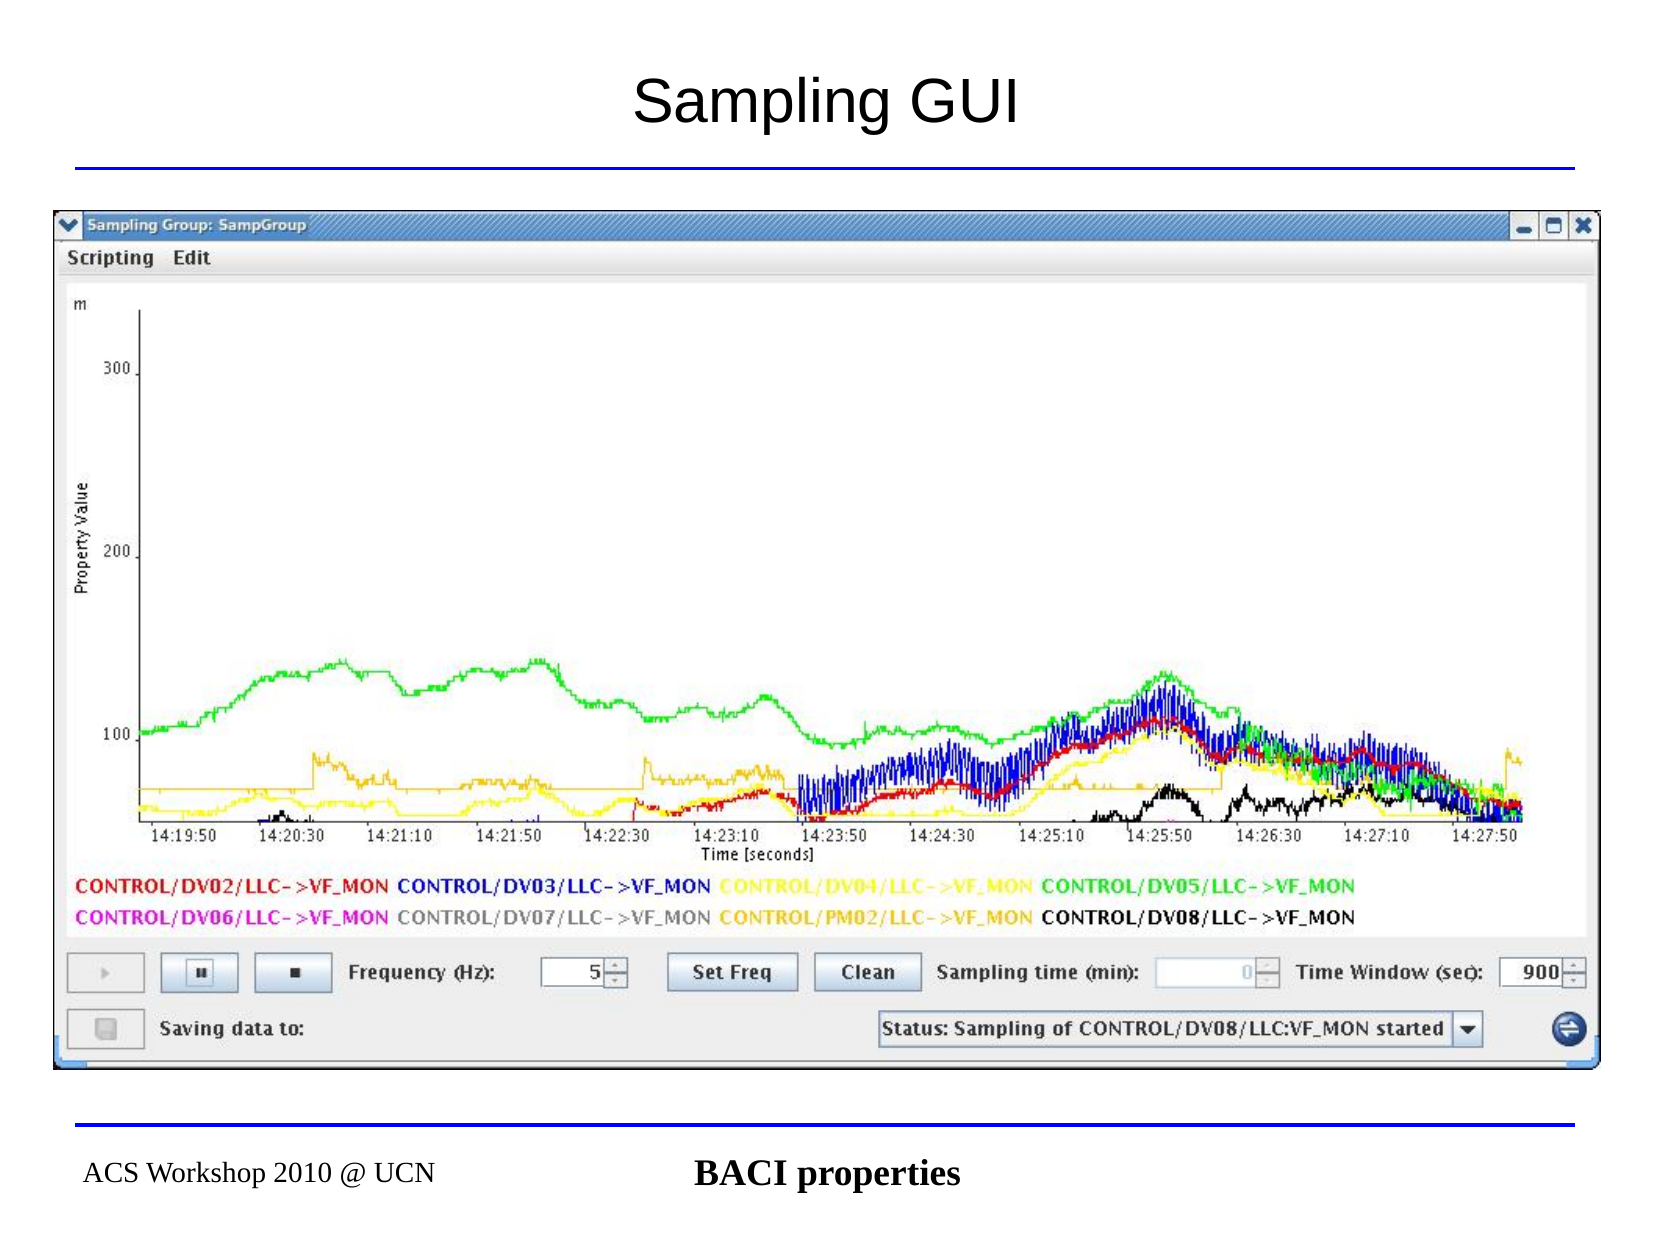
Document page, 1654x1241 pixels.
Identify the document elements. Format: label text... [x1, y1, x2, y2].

title Sampling GUI [82, 39, 1571, 163]
picture [53, 210, 1601, 1070]
